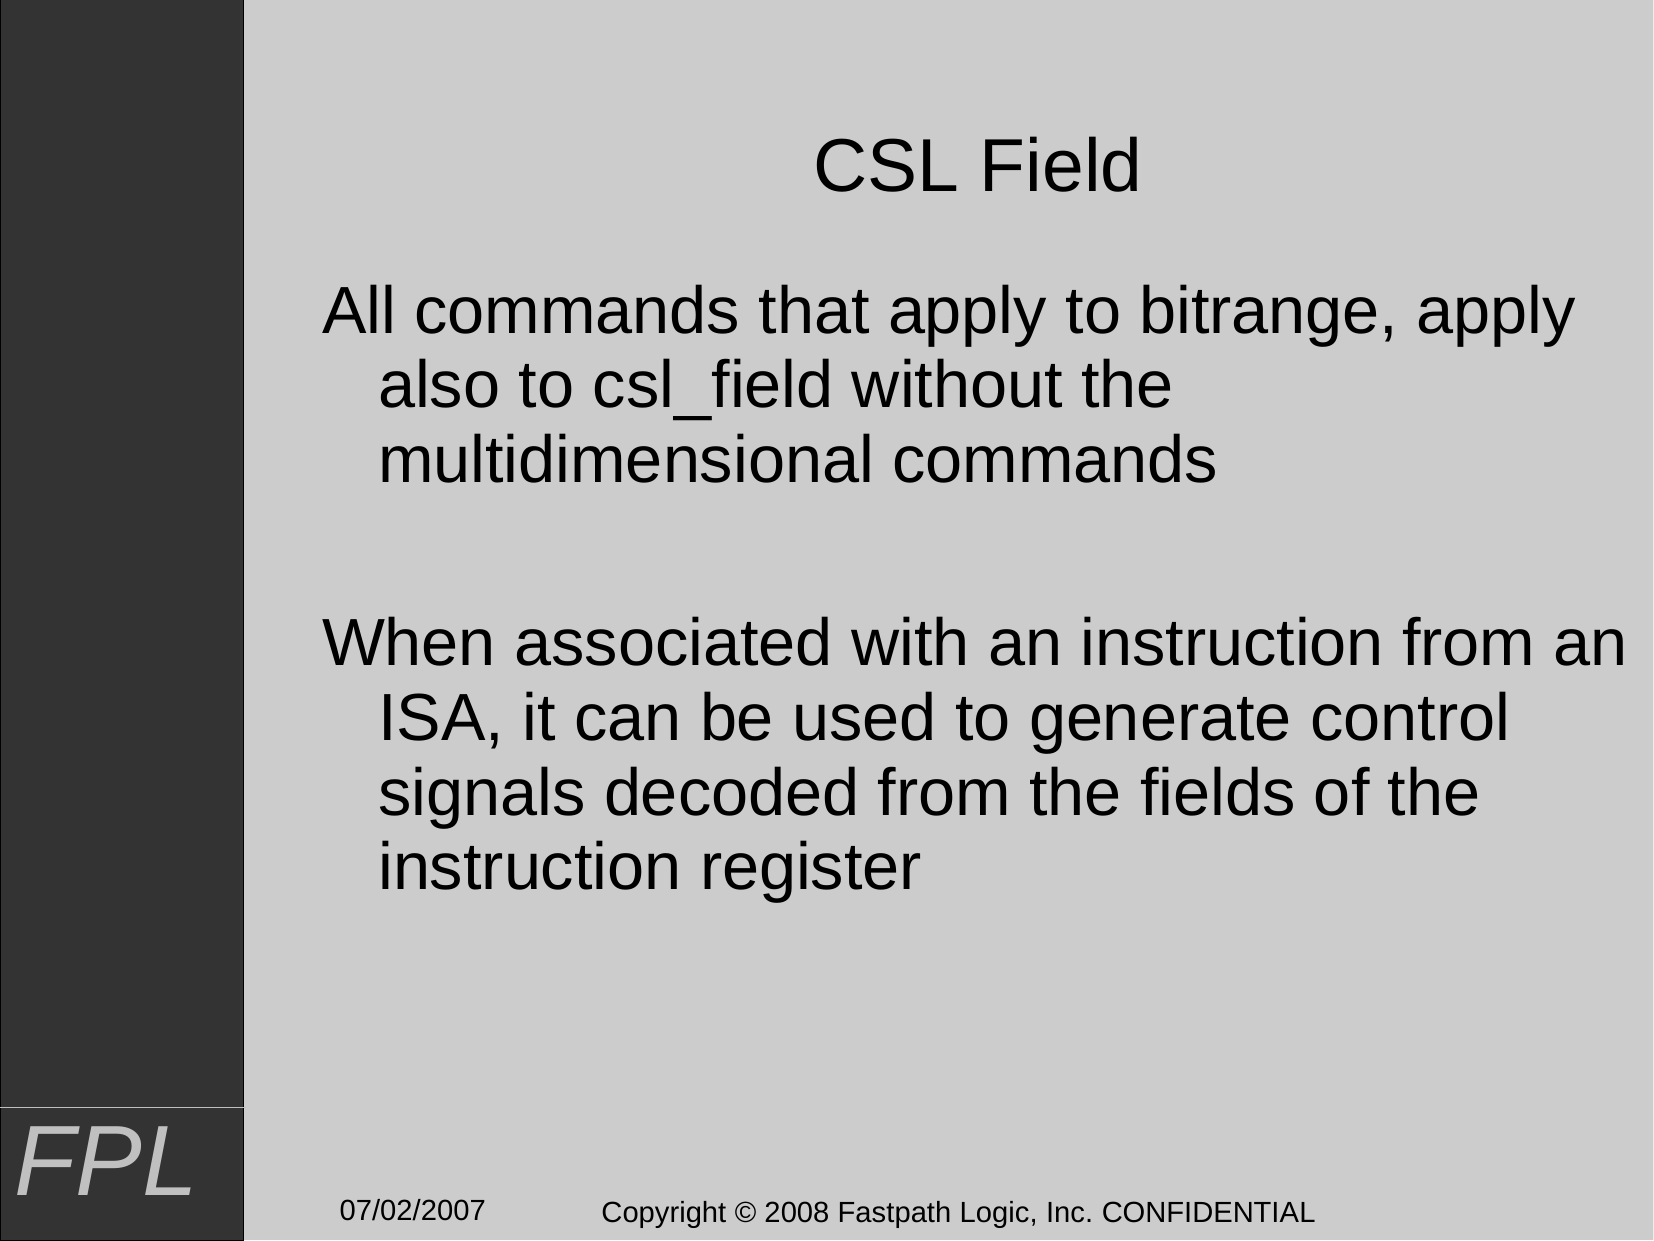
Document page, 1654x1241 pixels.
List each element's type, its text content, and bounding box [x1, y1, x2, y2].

list All commands that apply to bitrange, apply also to csl_field without the multidimensional commands When associated with an instruction from an ISA, it can be used to generate control signals decoded from the fields of the instruction register [322, 272, 1635, 1179]
title CSL Field [427, 57, 1530, 272]
